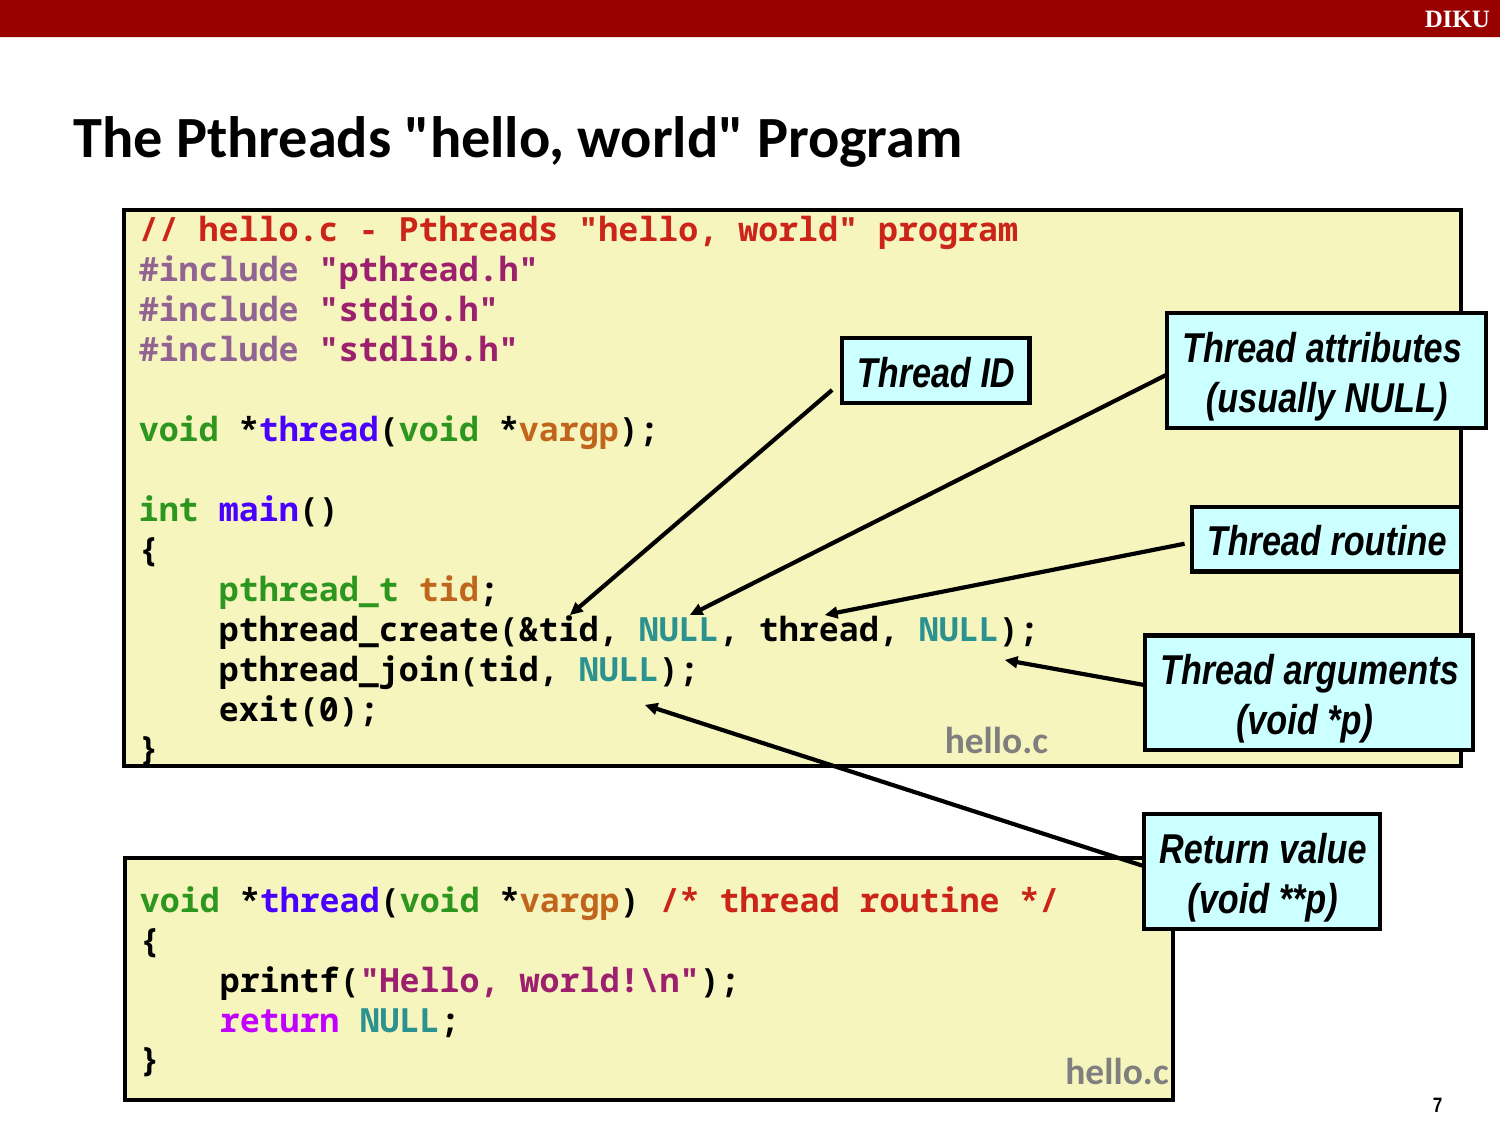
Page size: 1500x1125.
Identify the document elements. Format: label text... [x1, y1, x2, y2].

text_box The Pthreads "hello, world" Program [58, 71, 1304, 197]
text_box Thread attributes (usually NULL) [1167, 312, 1486, 428]
text_box Thread arguments (void *p) [1145, 635, 1474, 751]
text_box Thread routine [1192, 506, 1462, 572]
text_box hello.c [930, 708, 1064, 769]
text_box void *thread(void *vargp) /* thread routine */ { printf("Hello, world!\n"); return NULL; } [124, 857, 1173, 1100]
text_box hello.c [1050, 1039, 1184, 1100]
text_box // hello.c - Pthreads "hello, world" program #include "pthread.h" #include "stdio.h" #include "stdlib.h" void *thread(void *vargp); int main() { pthread_t tid; pthread_create(&tid, NULL, thread, NULL); pthread_join(tid, NULL); exit(0); } [124, 210, 1462, 767]
text_box Return value (void **p) [1144, 814, 1380, 929]
text_box Thread ID [842, 338, 1030, 403]
